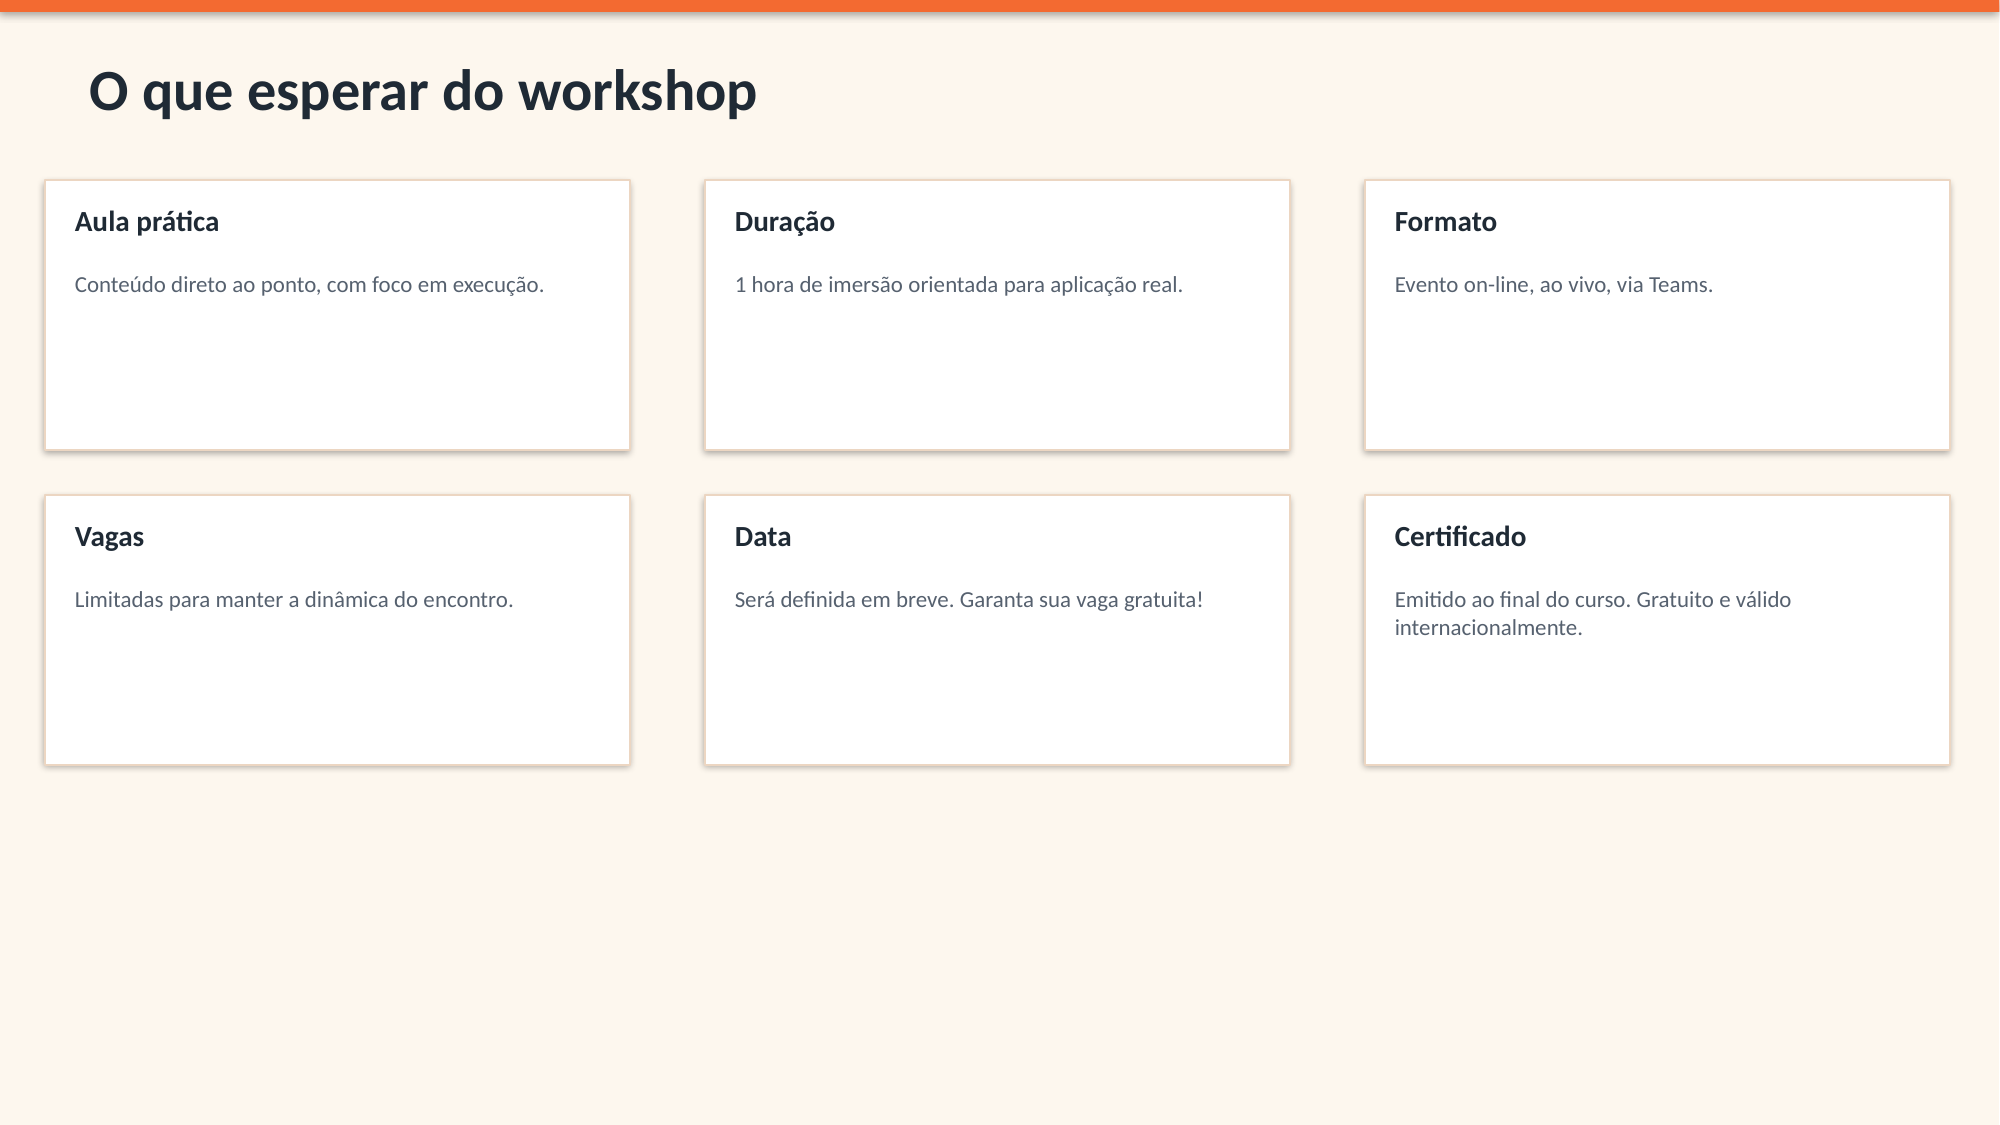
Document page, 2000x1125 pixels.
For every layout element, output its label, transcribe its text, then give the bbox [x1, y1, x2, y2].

text_box O que esperar do workshop [74, 45, 1875, 130]
text_box Conteúdo direto ao ponto, com foco em execução. [59, 262, 615, 305]
text_box Emitido ao final do curso. Gratuito e válido internacionalmente. [1379, 577, 1935, 648]
text_box [0, 0, 2000, 12]
text_box Formato [1379, 194, 1935, 245]
text_box [44, 494, 630, 765]
text_box [704, 179, 1290, 450]
text_box Certificado [1379, 509, 1935, 560]
text_box Duração [719, 194, 1275, 245]
text_box [1364, 494, 1950, 765]
text_box Será definida em breve. Garanta sua vaga gratuita! [719, 577, 1275, 620]
text_box [1364, 179, 1950, 450]
text_box Evento on-line, ao vivo, via Teams. [1379, 262, 1935, 305]
text_box Aula prática [59, 194, 615, 245]
text_box Data [719, 509, 1275, 560]
text_box [704, 494, 1290, 765]
text_box 1 hora de imersão orientada para aplicação real. [719, 262, 1275, 305]
text_box Vagas [59, 509, 615, 560]
text_box Limitadas para manter a dinâmica do encontro. [59, 577, 615, 620]
text_box [44, 179, 630, 450]
